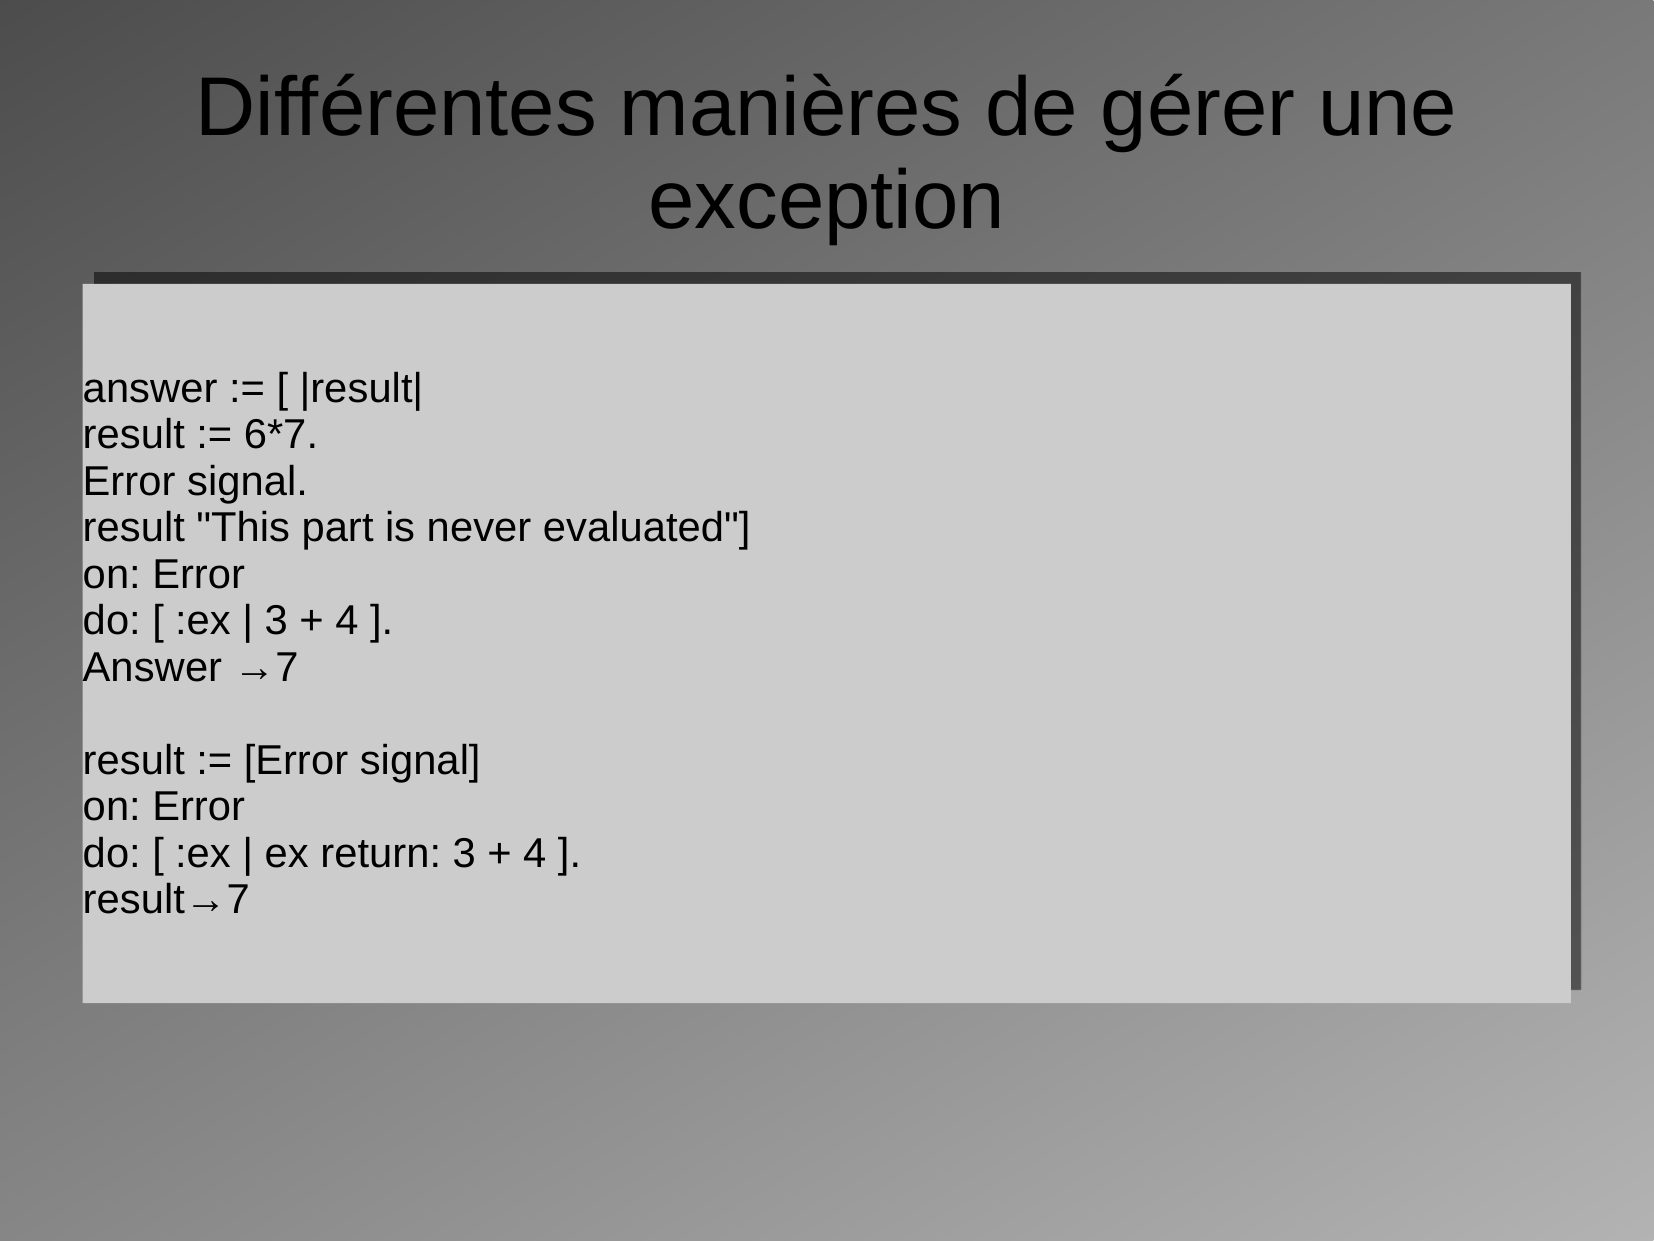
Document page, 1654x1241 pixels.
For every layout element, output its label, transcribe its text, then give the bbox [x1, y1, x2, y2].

title Différentes manières de gérer une exception [82, 49, 1571, 257]
subtitle answer := [ |result| result := 6*7. Error signal. result "This part is never evaluated"] on: Error do: [ :ex | 3 + 4 ]. Answer →7 result := [Error signal] on: Error do: [ :ex | ex return: 3 + 4 ]. result→7 [82, 283, 1571, 1004]
